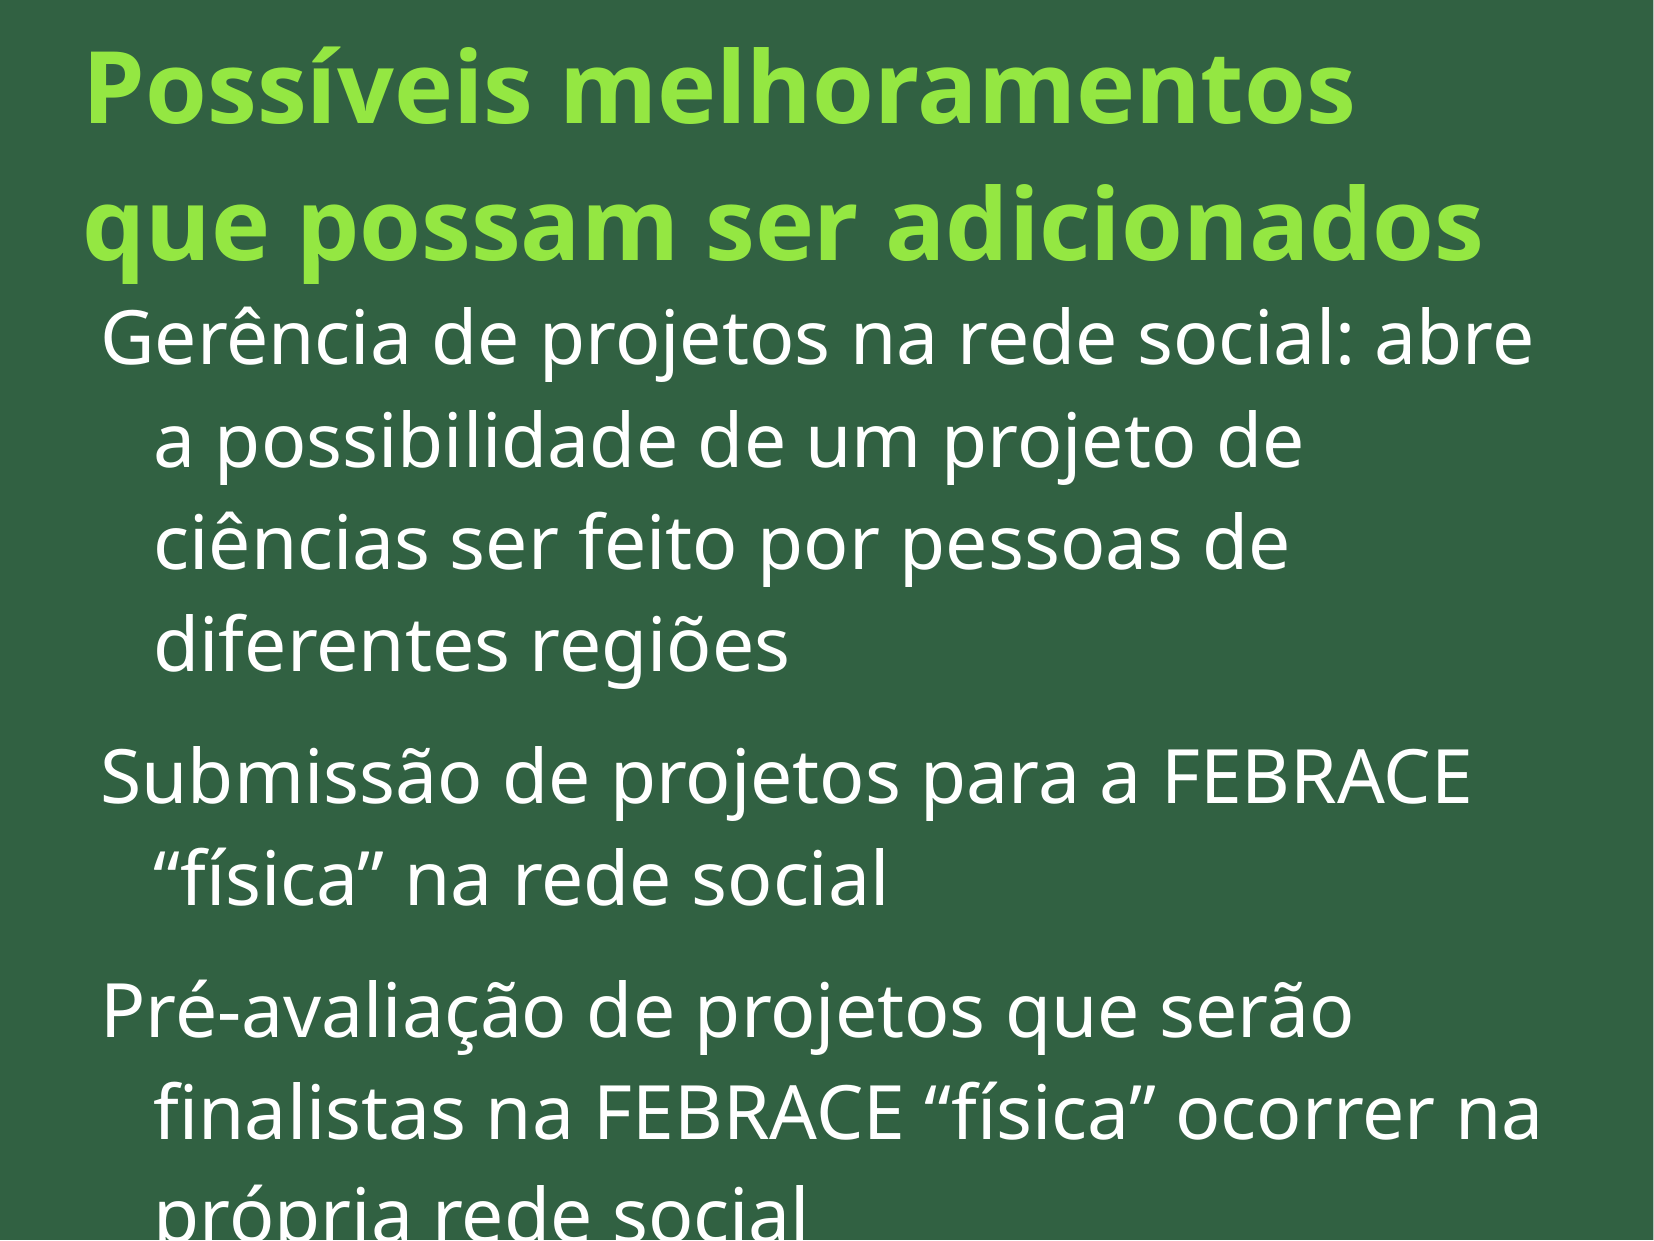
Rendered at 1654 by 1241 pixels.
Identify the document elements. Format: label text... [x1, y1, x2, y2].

title Possíveis melhoramentos que possam ser adicionados [82, 36, 1571, 269]
list Gerência de projetos na rede social: abre a possibilidade de um projeto de ciências ser feito por pessoas de diferentes regiões Submissão de projetos para a FEBRACE “física” na rede social Pré-avaliação de projetos que serão finalistas na FEBRACE “física” ocorrer na própria rede social “Mundo virtual”, com uma tenda 3D [82, 284, 1571, 1157]
